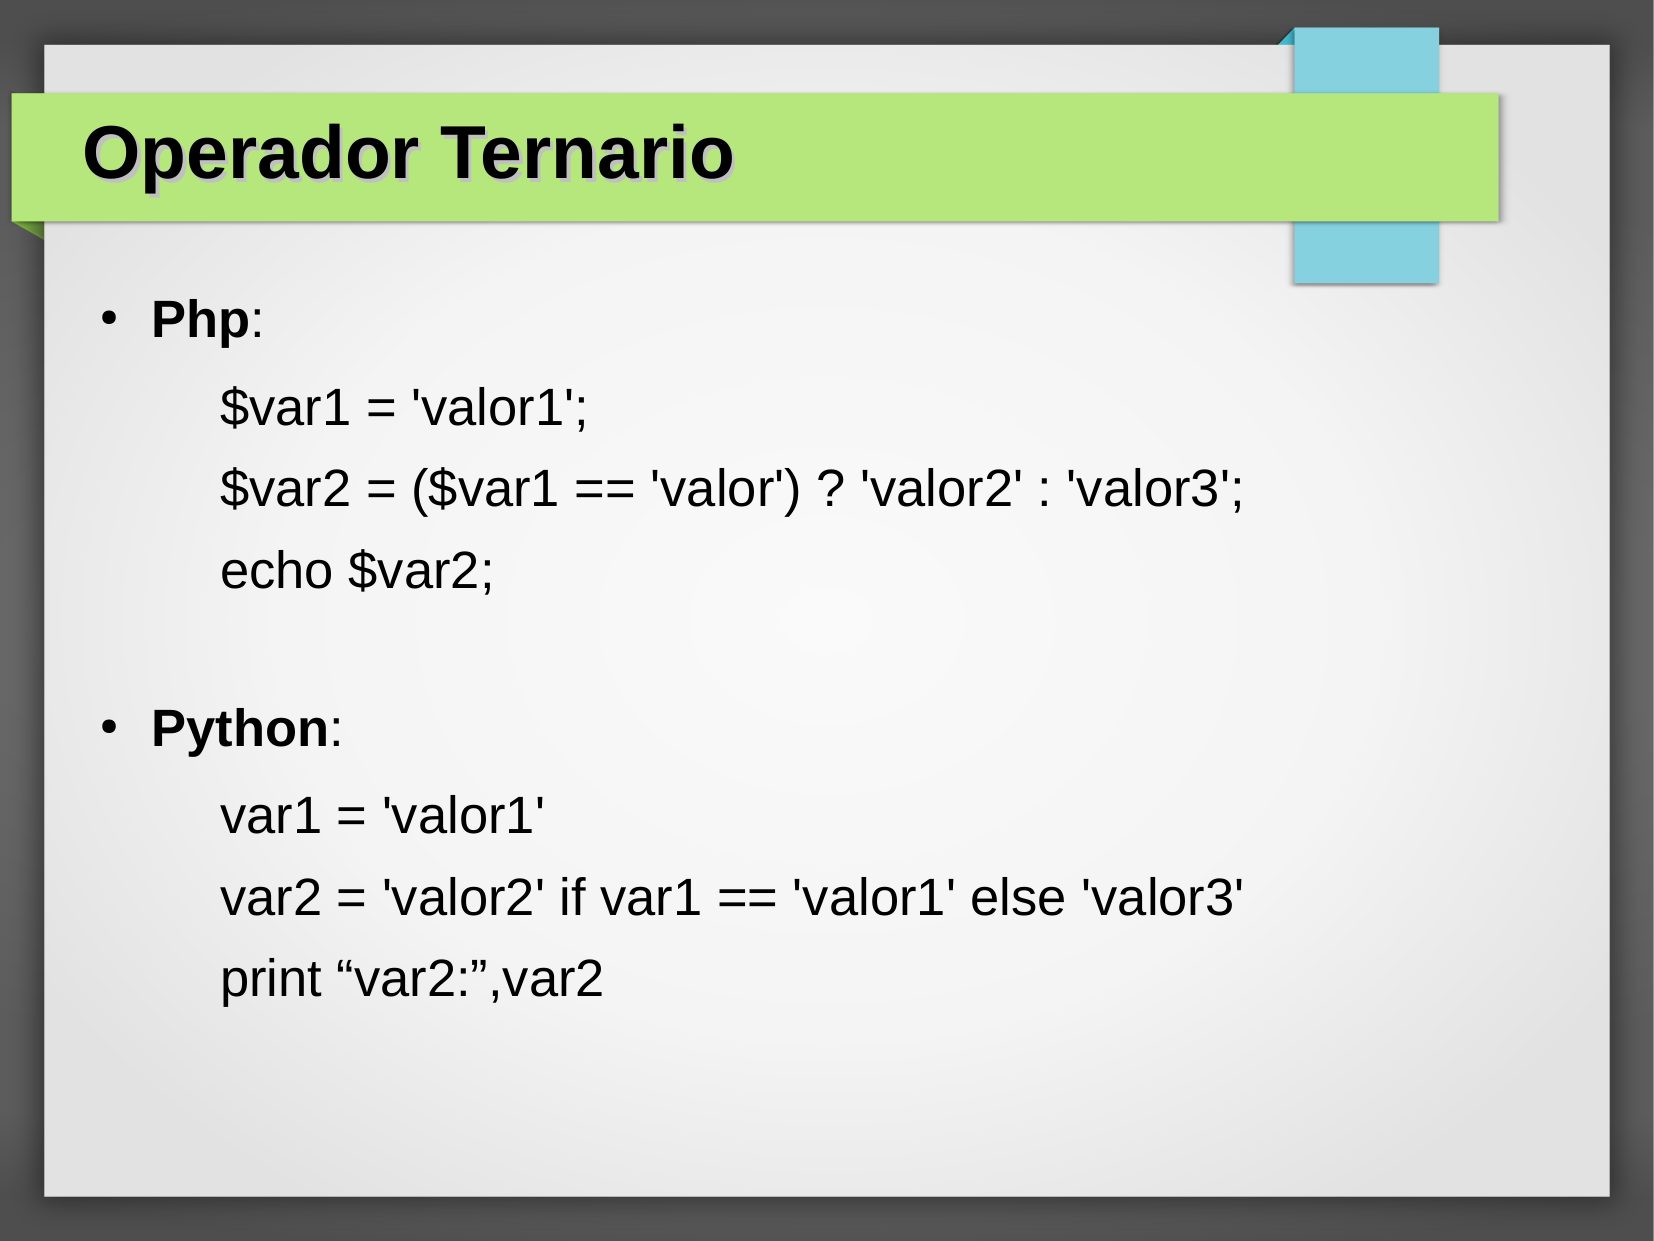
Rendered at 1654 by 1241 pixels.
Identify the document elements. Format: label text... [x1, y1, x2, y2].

list Php: $var1 = 'valor1'; $var2 = ($var1 == 'valor') ? 'valor2' : 'valor3'; echo $var2; Python: var1 = 'valor1' var2 = 'valor2' if var1 == 'valor1' else 'valor3' print “var2:”,var2 [82, 290, 1571, 1010]
title Operador Ternario [82, 49, 1571, 257]
picture [0, 0, 1654, 1241]
